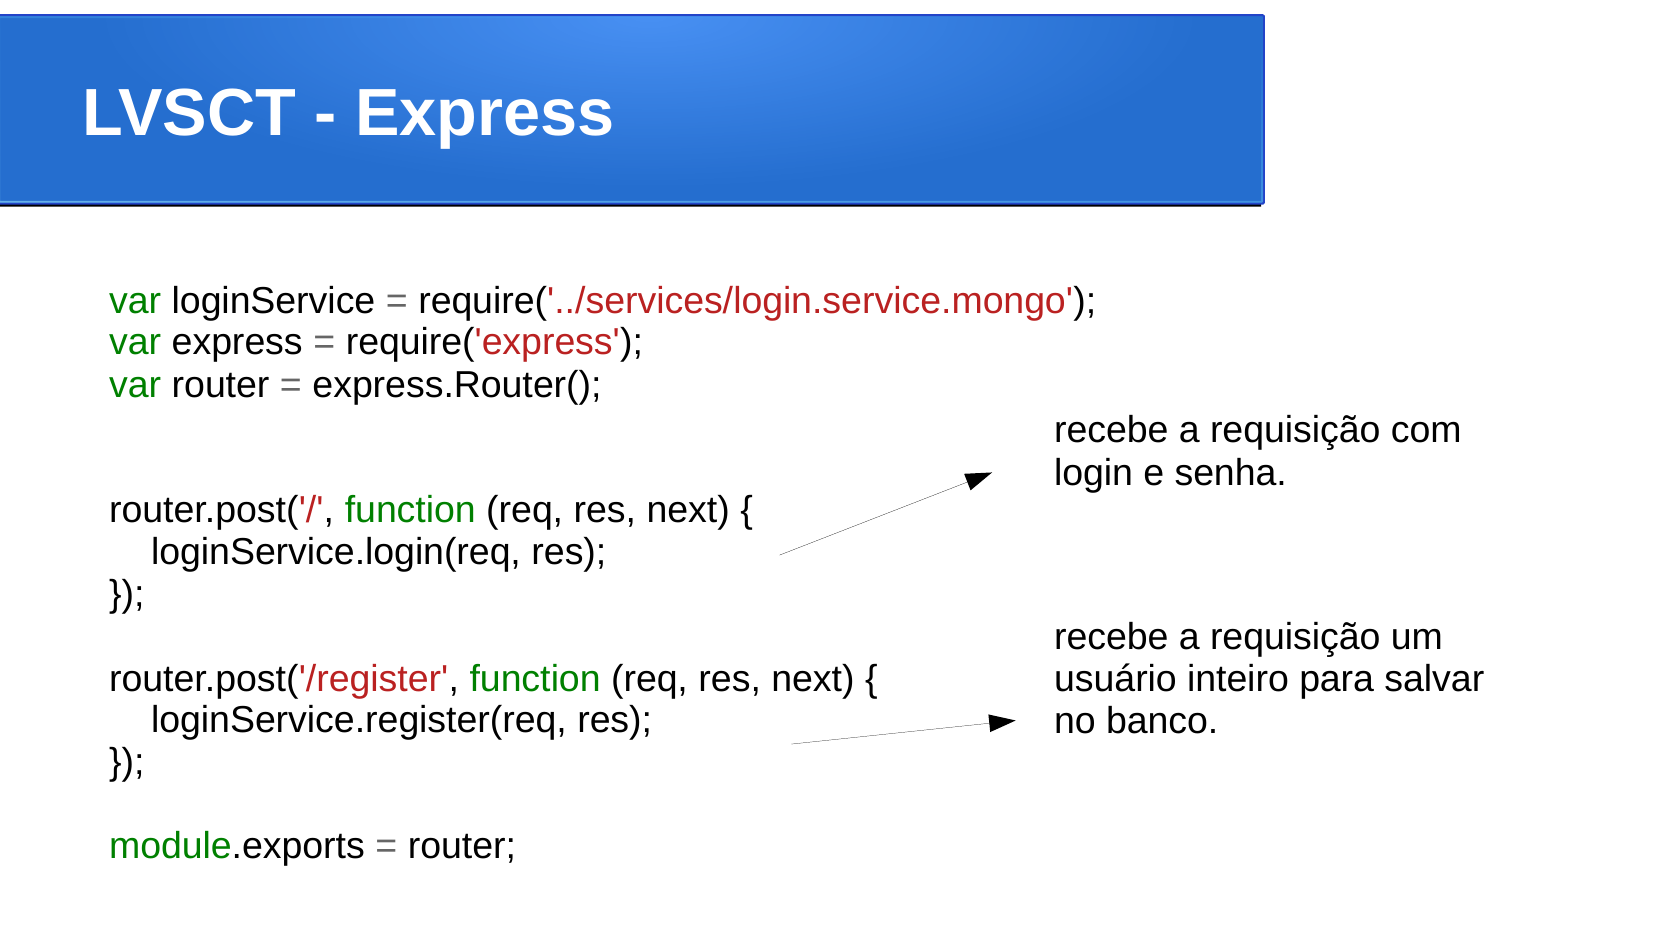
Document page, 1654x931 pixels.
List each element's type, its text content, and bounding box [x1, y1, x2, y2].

text_box recebe a requisição um usuário inteiro para salvar no banco. [1039, 608, 1536, 750]
text_box var loginService = require('../services/login.service.mongo'); var express = require('express'); var router = express.Router(); router.post('/', function (req, res, next) { loginService.login(req, res); }); router.post('/register', function (req, res, next) { loginService.register(req, res); }); module.exports = router; [94, 271, 1560, 875]
title LVSCT - Express [82, 35, 1235, 189]
text_box recebe a requisição com login e senha. [1039, 401, 1536, 501]
